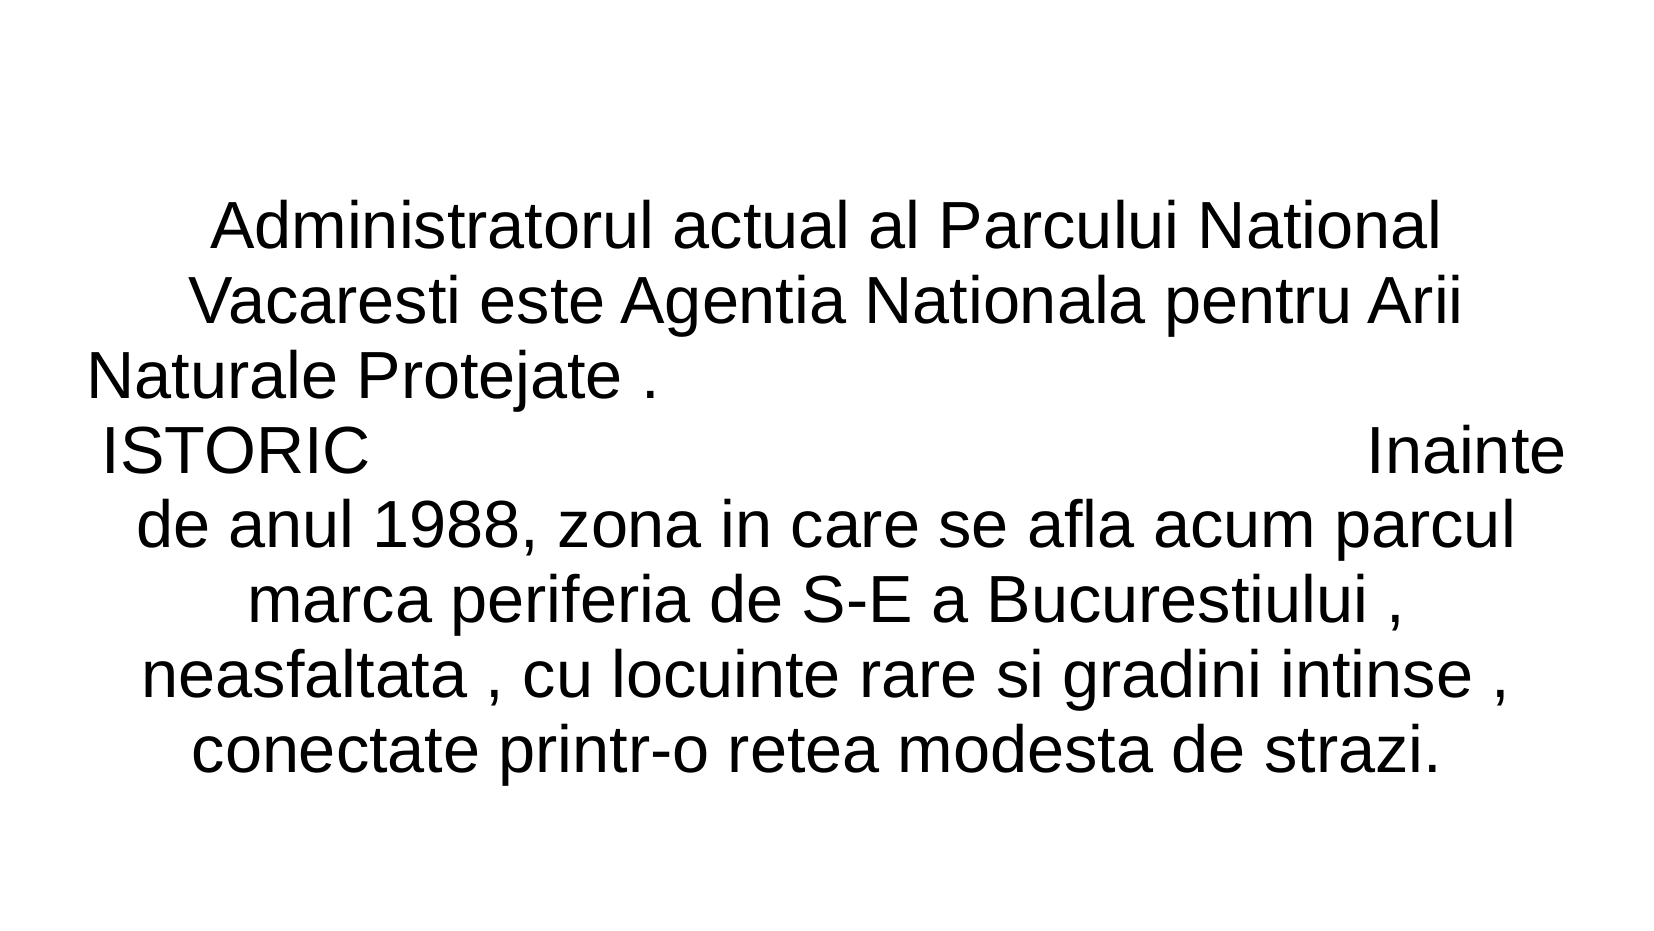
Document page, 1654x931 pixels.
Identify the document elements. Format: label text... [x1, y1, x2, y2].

subtitle Administratorul actual al Parcului National Vacaresti este Agentia Nationala pentru Arii Naturale Protejate . ISTORIC Inainte de anul 1988, zona in care se afla acum parcul marca periferia de S-E a Bucurestiului , neasfaltata , cu locuinte rare si gradini intinse , conectate printr-o retea modesta de strazi. [82, 188, 1571, 787]
